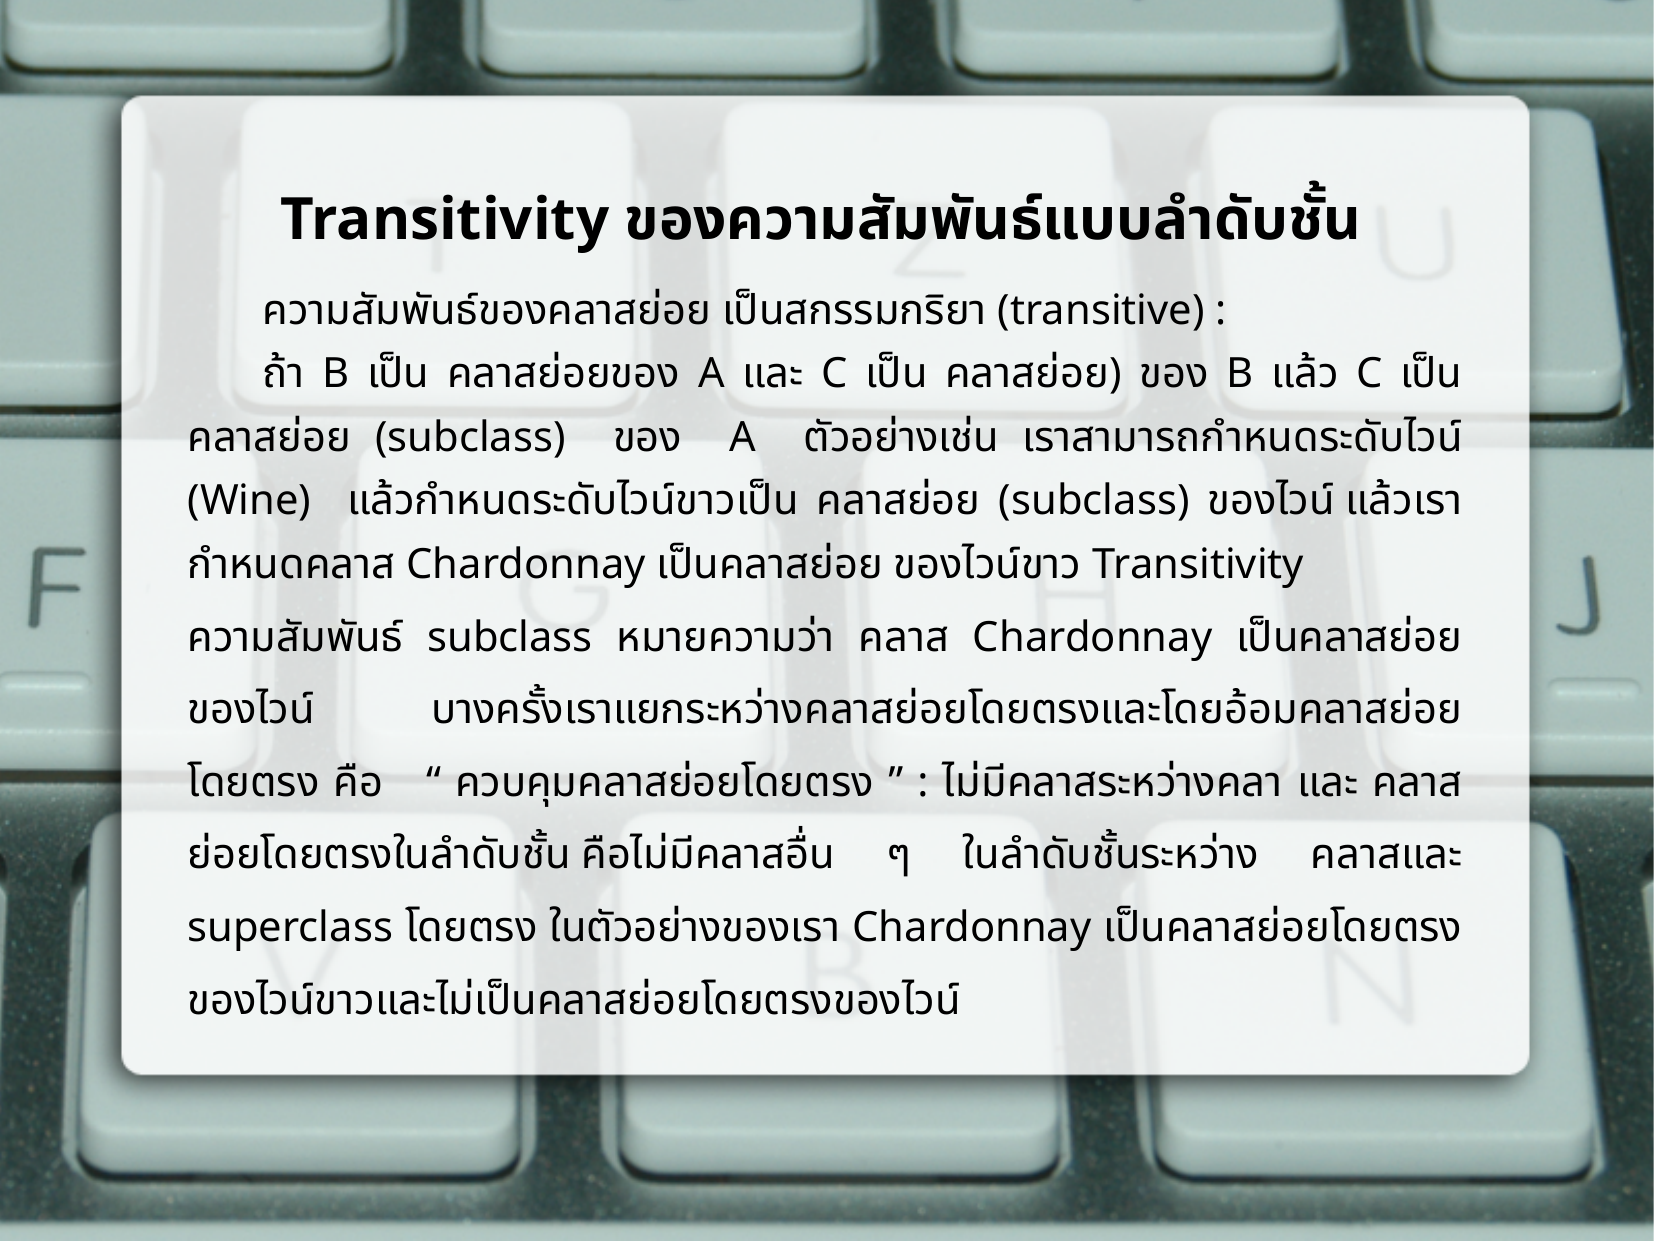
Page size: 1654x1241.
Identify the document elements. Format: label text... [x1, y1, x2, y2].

subtitle ความสัมพันธ์ของคลาสย่อย เป็นสกรรมกริยา (transitive) : ถ้า B เป็น คลาสย่อยของ A และ C เป็น คลาสย่อย) ของ B แล้ว C เป็น คลาสย่อย (subclass) ของ A ตัวอย่างเช่น เราสามารถกำหนดระดับไวน์ (Wine) แล้วกำหนดระดับไวน์ขาวเป็น คลาสย่อย (subclass) ของไวน์ แล้วเรากำหนดคลาส Chardonnay เป็นคลาสย่อย ของไวน์ขาว Transitivity ความสัมพันธ์ subclass หมายความว่า คลาส Chardonnay เป็นคลาสย่อย ของไวน์ บางครั้งเราแยกระหว่างคลาสย่อยโดยตรงและโดยอ้อมคลาสย่อยโดยตรง คือ “ ควบคุมคลาสย่อยโดยตรง ” : ไม่มีคลาสระหว่างคลา และ คลาสย่อยโดยตรงในลำดับชั้น คือไม่มีคลาสอื่น ๆ ในลำดับชั้นระหว่าง คลาสและ superclass โดยตรง ในตัวอย่างของเรา Chardonnay เป็นคลาสย่อยโดยตรงของไวน์ขาวและไม่เป็นคลาสย่อยโดยตรงของไวน์ [187, 337, 1463, 976]
picture [0, 0, 1654, 1241]
title Transitivity ของความสัมพันธ์แบบลำดับชั้น [135, 125, 1506, 318]
